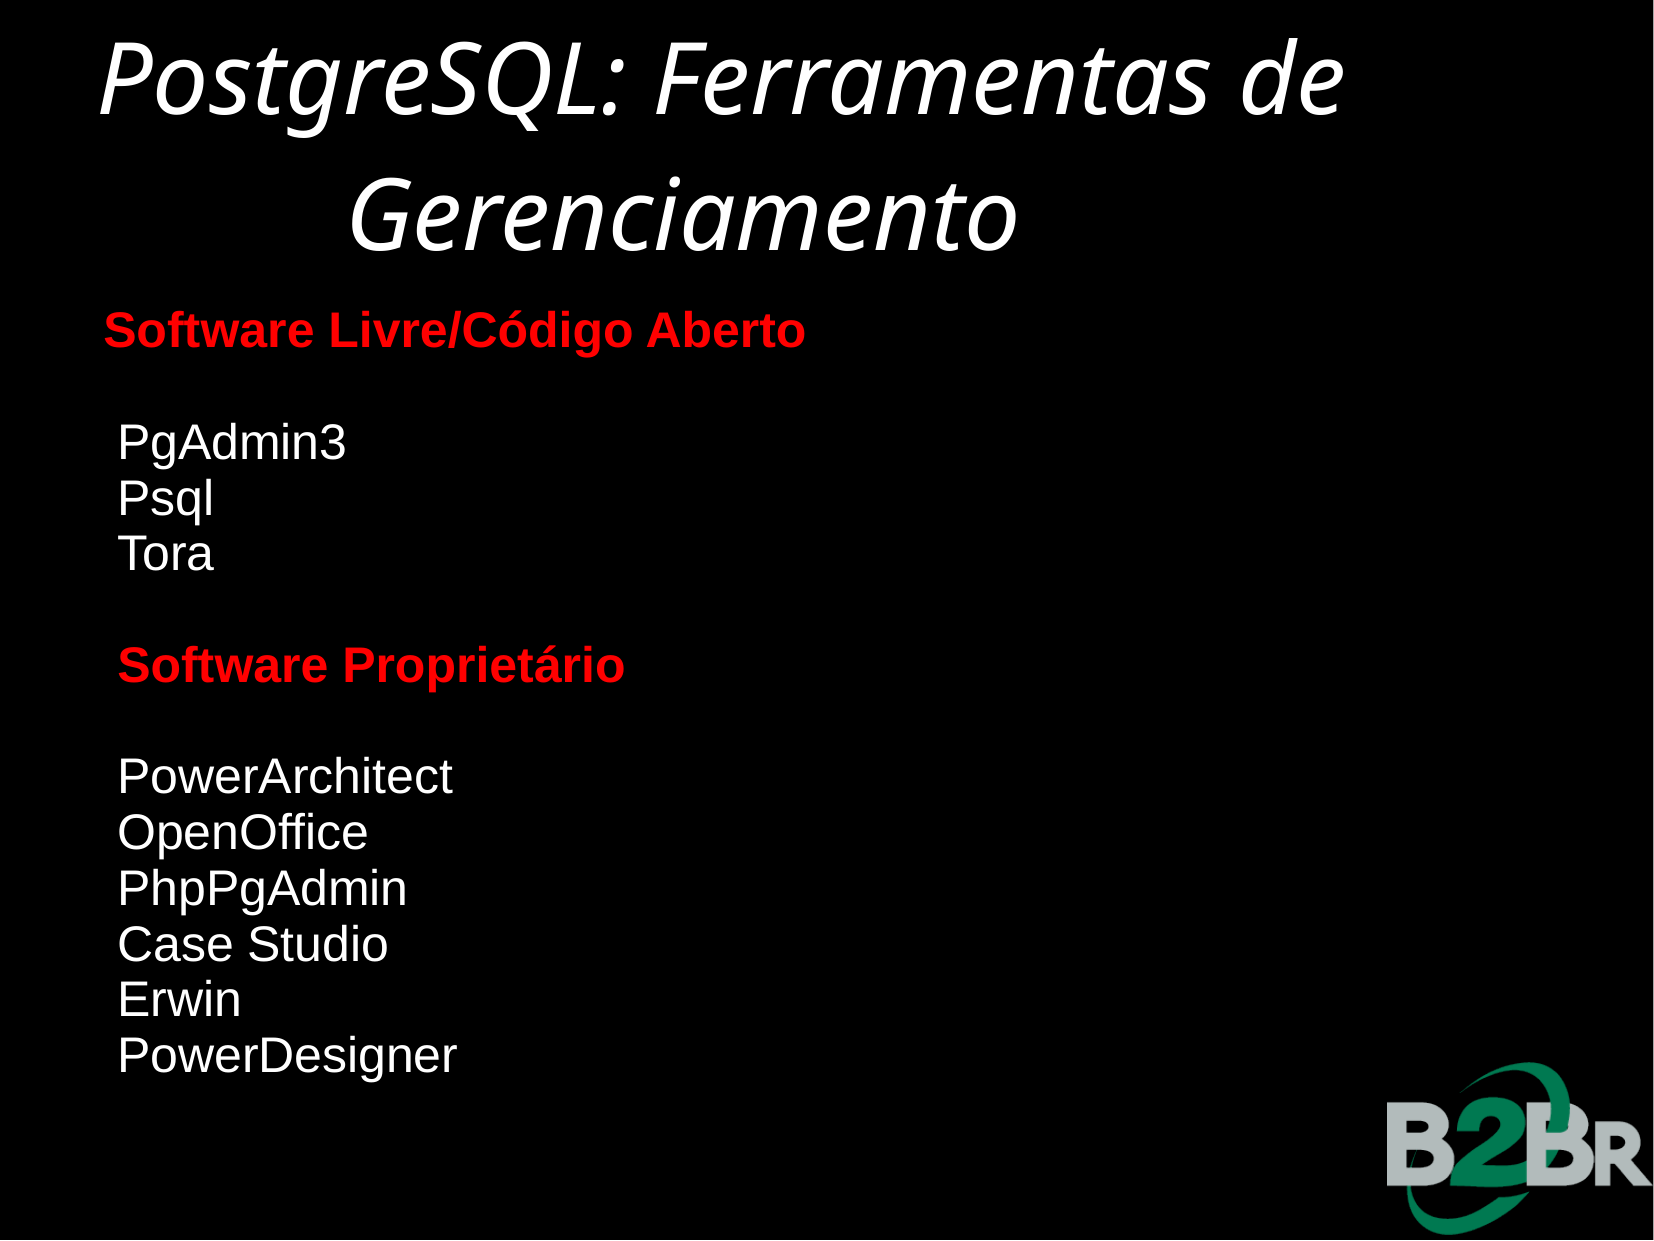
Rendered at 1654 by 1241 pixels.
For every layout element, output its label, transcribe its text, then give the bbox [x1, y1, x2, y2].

text_box PostgreSQL: Ferramentas de Gerenciamento [29, 0, 1654, 266]
text_box Software Livre/Código Aberto PgAdmin3 Psql Tora Software Proprietário PowerArchitect OpenOffice PhpPgAdmin Case Studio Erwin PowerDesigner [88, 295, 1388, 1091]
picture [1387, 1062, 1654, 1235]
